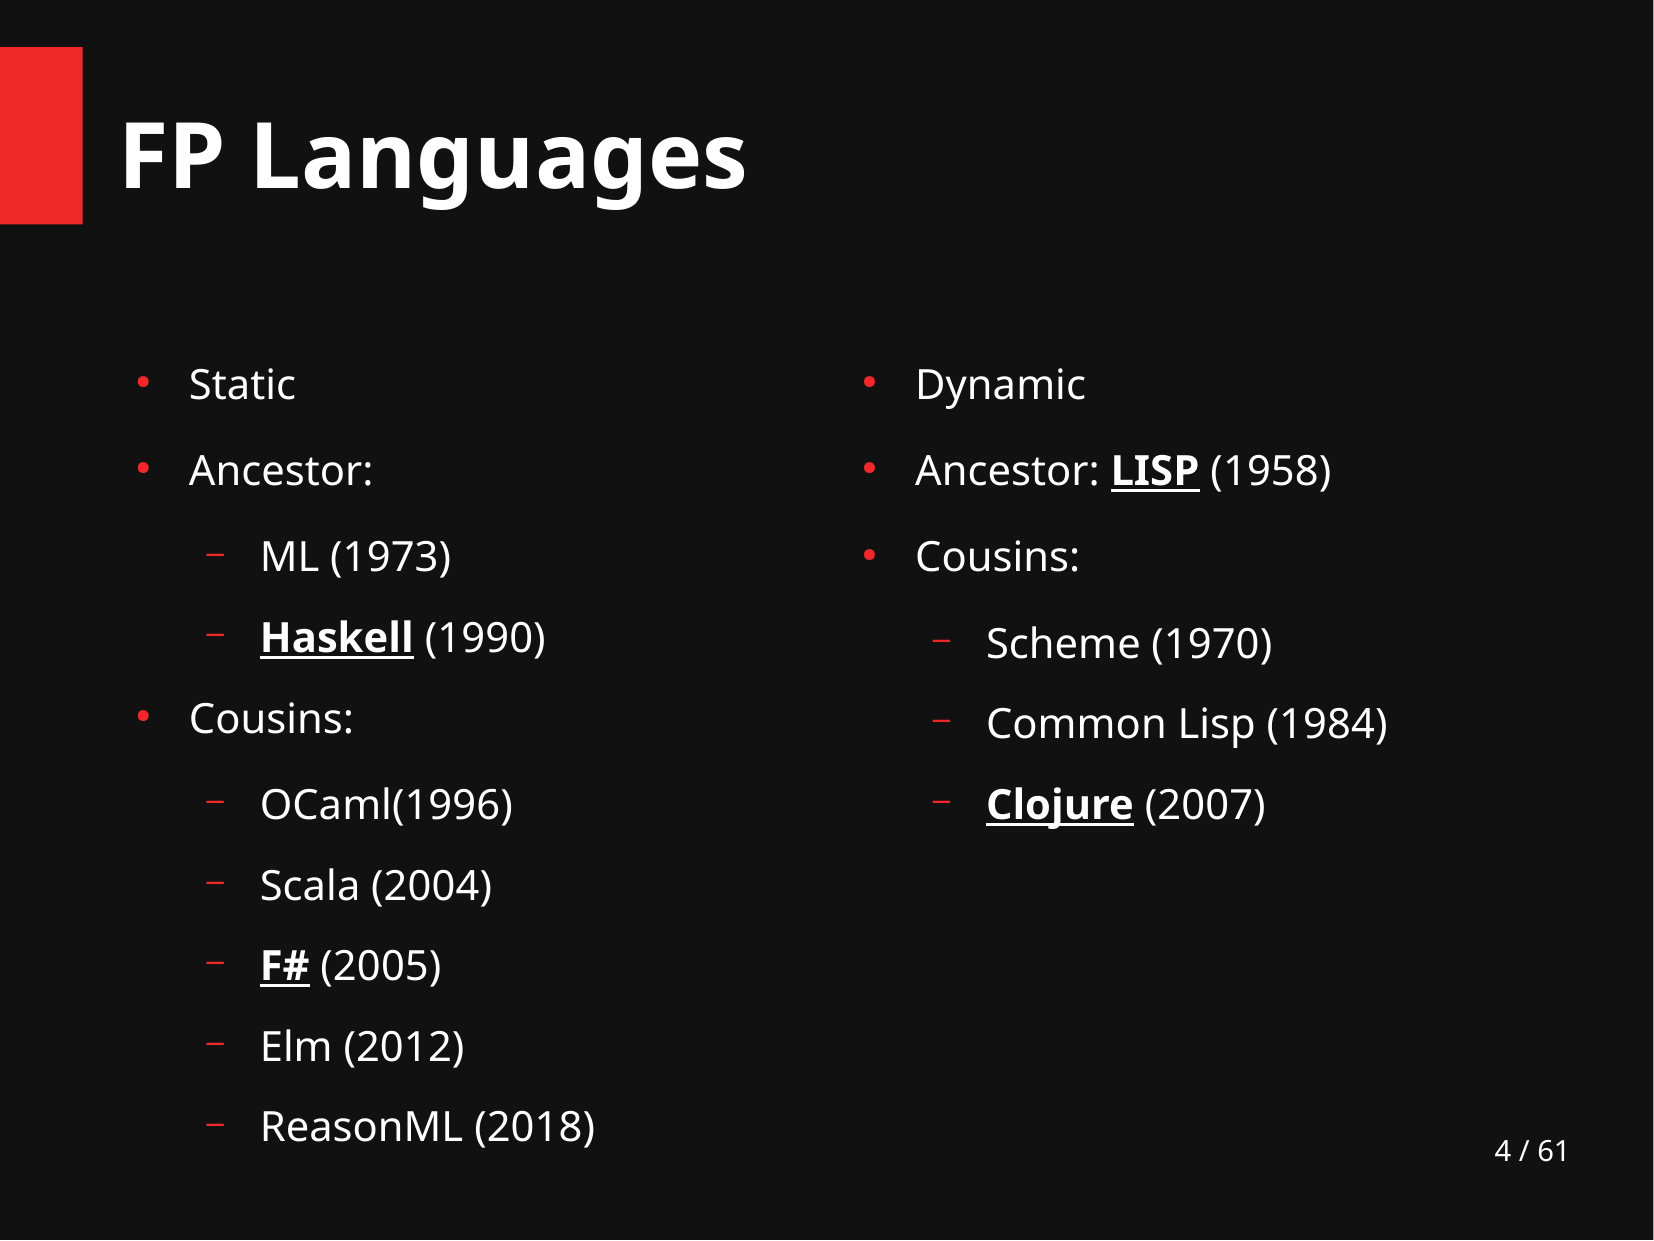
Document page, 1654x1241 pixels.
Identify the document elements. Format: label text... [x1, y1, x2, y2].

title FP Languages [118, 49, 1571, 257]
list Dynamic Ancestor: LISP (1958) Cousins: Scheme (1970) Common Lisp (1984) Clojure (2007) [844, 354, 1536, 1074]
list Static Ancestor: ML (1973) Haskell (1990) Cousins: OCaml(1996) Scala (2004) F# (2005) Elm (2012) ReasonML (2018) [118, 354, 810, 1074]
